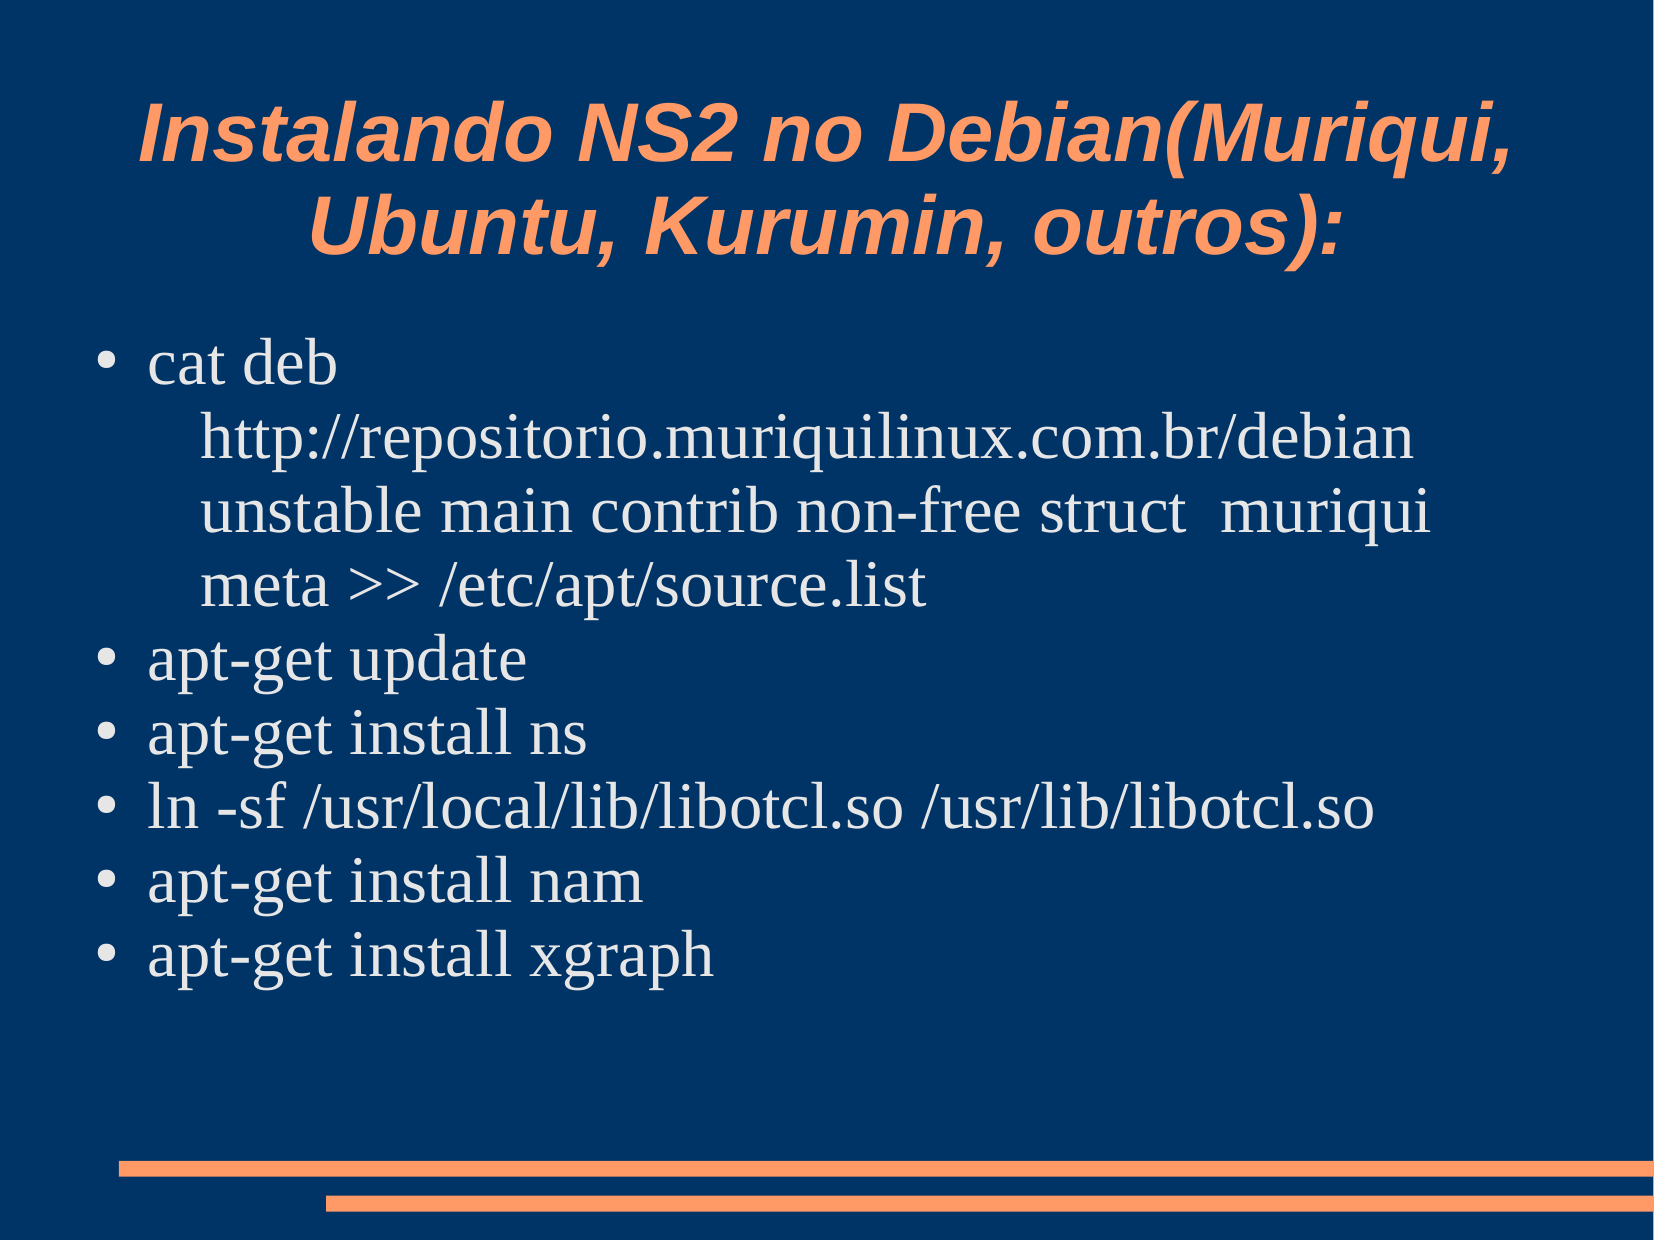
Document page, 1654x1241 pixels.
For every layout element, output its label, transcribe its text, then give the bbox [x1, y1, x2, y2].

title Instalando NS2 no Debian(Muriqui, Ubuntu, Kurumin, outros): [121, 33, 1534, 324]
list cat deb http://repositorio.muriquilinux.com.br/debian unstable main contrib non-free struct muriqui meta >> /etc/apt/source.list apt-get update apt-get install ns ln -sf /usr/local/lib/libotcl.so /usr/lib/libotcl.so apt-get install nam apt-get install xgraph [59, 324, 1561, 1192]
